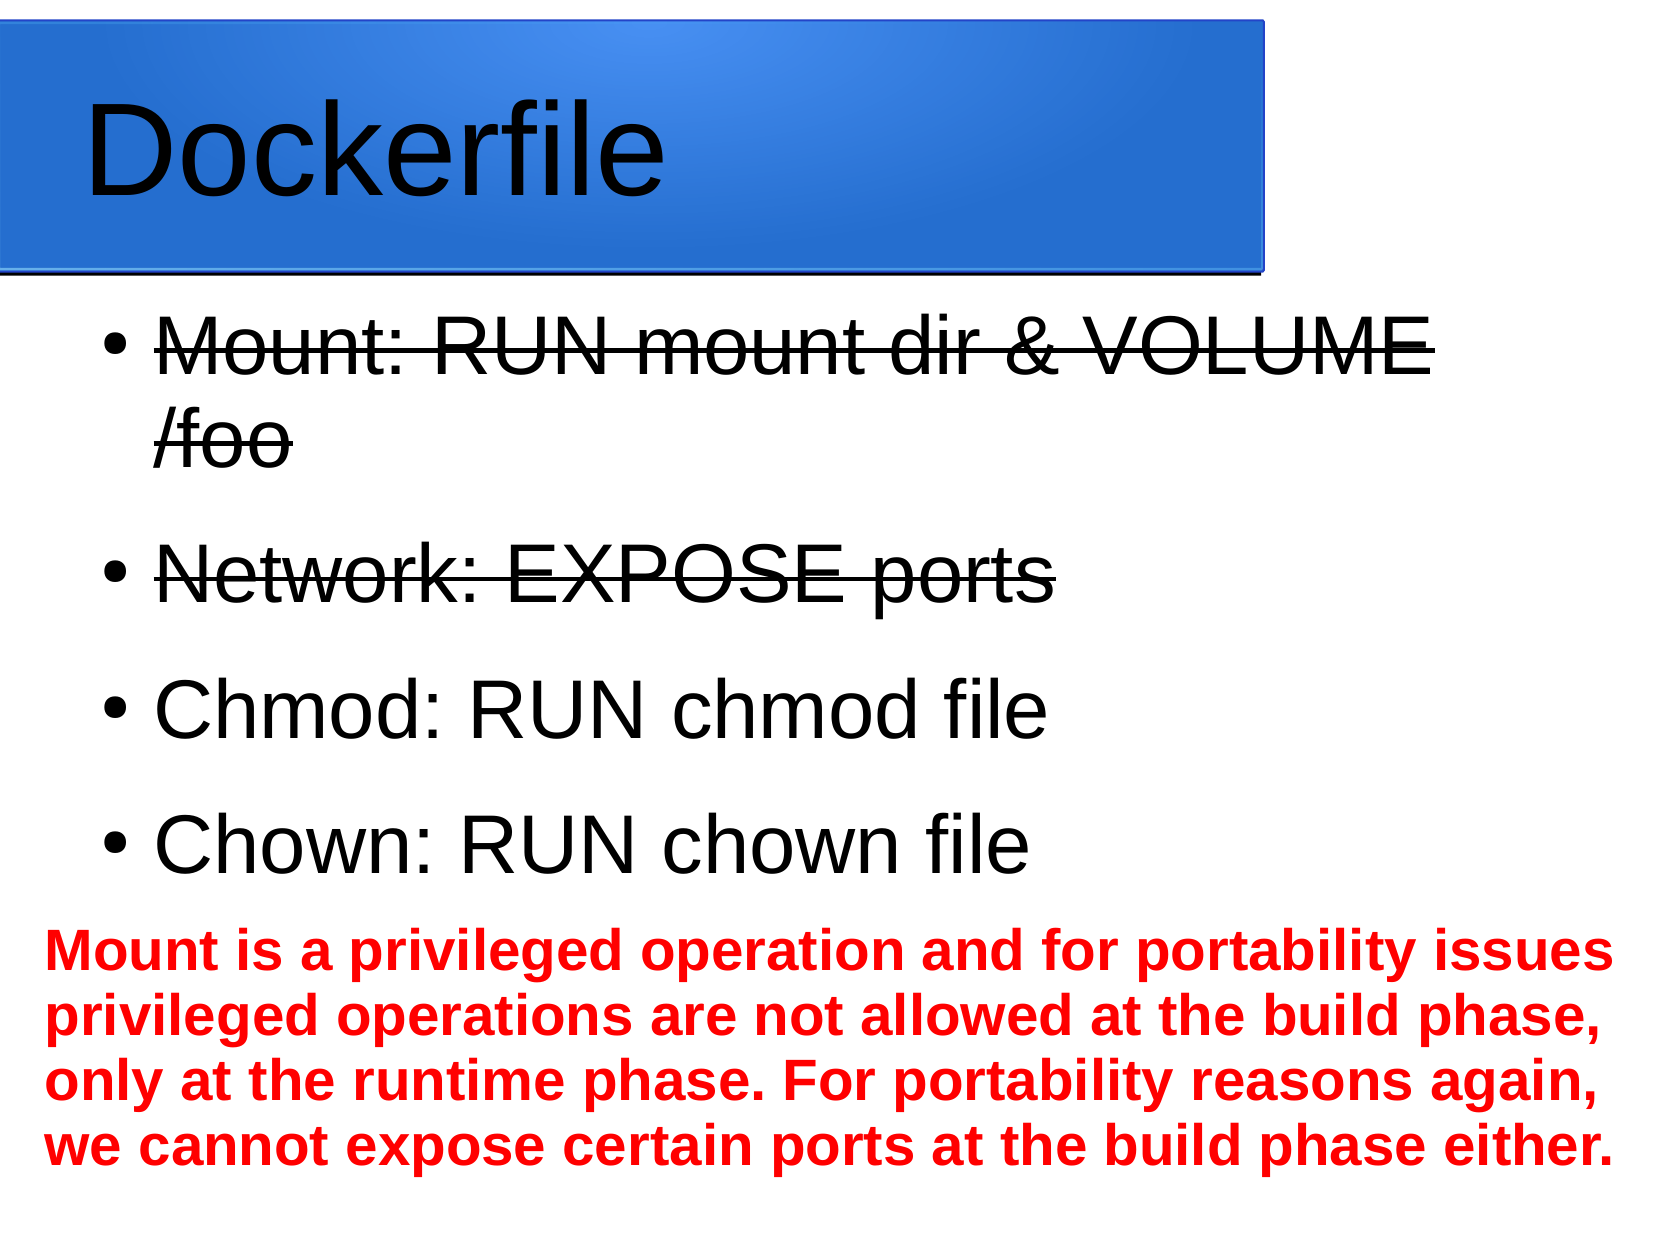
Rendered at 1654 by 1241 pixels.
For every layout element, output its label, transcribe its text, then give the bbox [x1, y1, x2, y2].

list Mount: RUN mount dir & VOLUME /foo Network: EXPOSE ports Chmod: RUN chmod file Chown: RUN chown file [82, 299, 1571, 910]
title Dockerfile [82, 47, 1235, 252]
text_box Mount is a privileged operation and for portability issues privileged operations are not allowed at the build phase, only at the runtime phase. For portability reasons again, we cannot expose certain ports at the build phase either. [30, 910, 1632, 1186]
